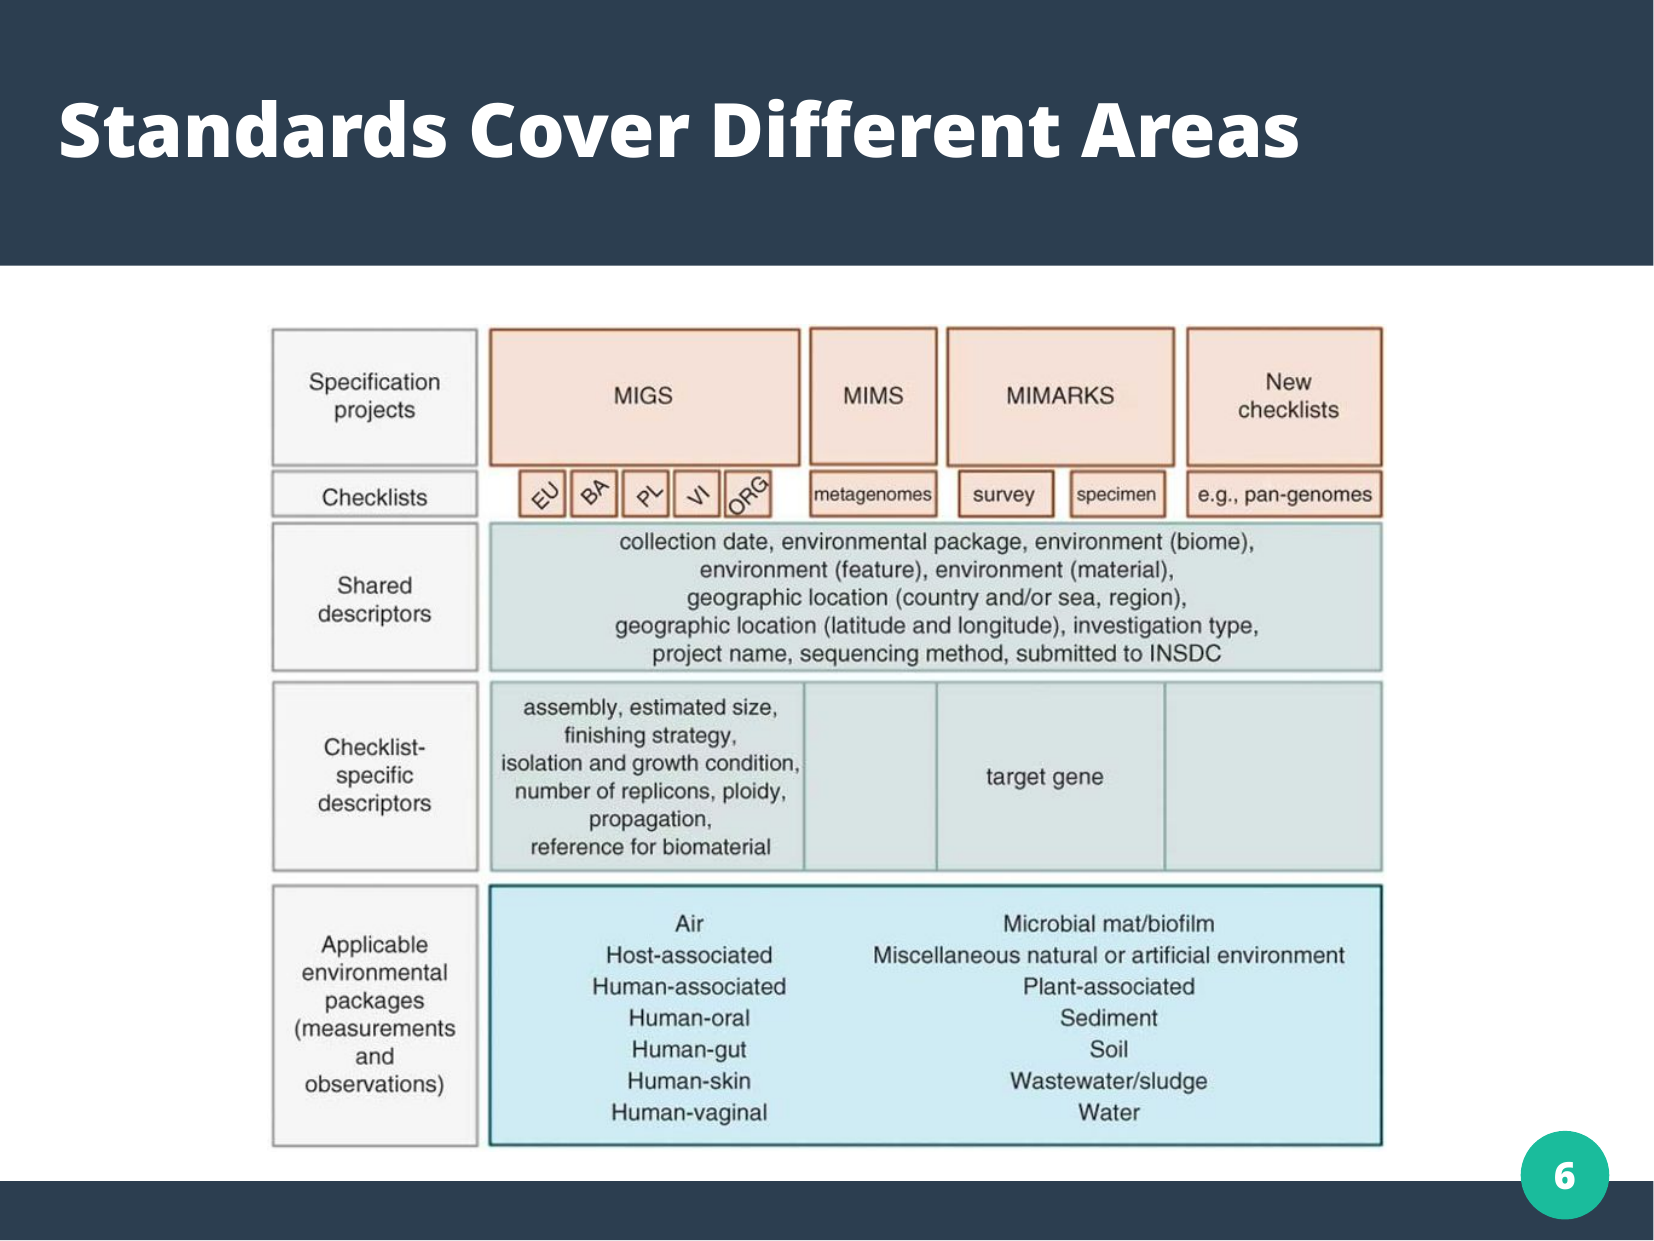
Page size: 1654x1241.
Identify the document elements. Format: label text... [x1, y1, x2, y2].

picture [267, 324, 1387, 1152]
title Standards Cover Different Areas [59, 49, 1595, 207]
